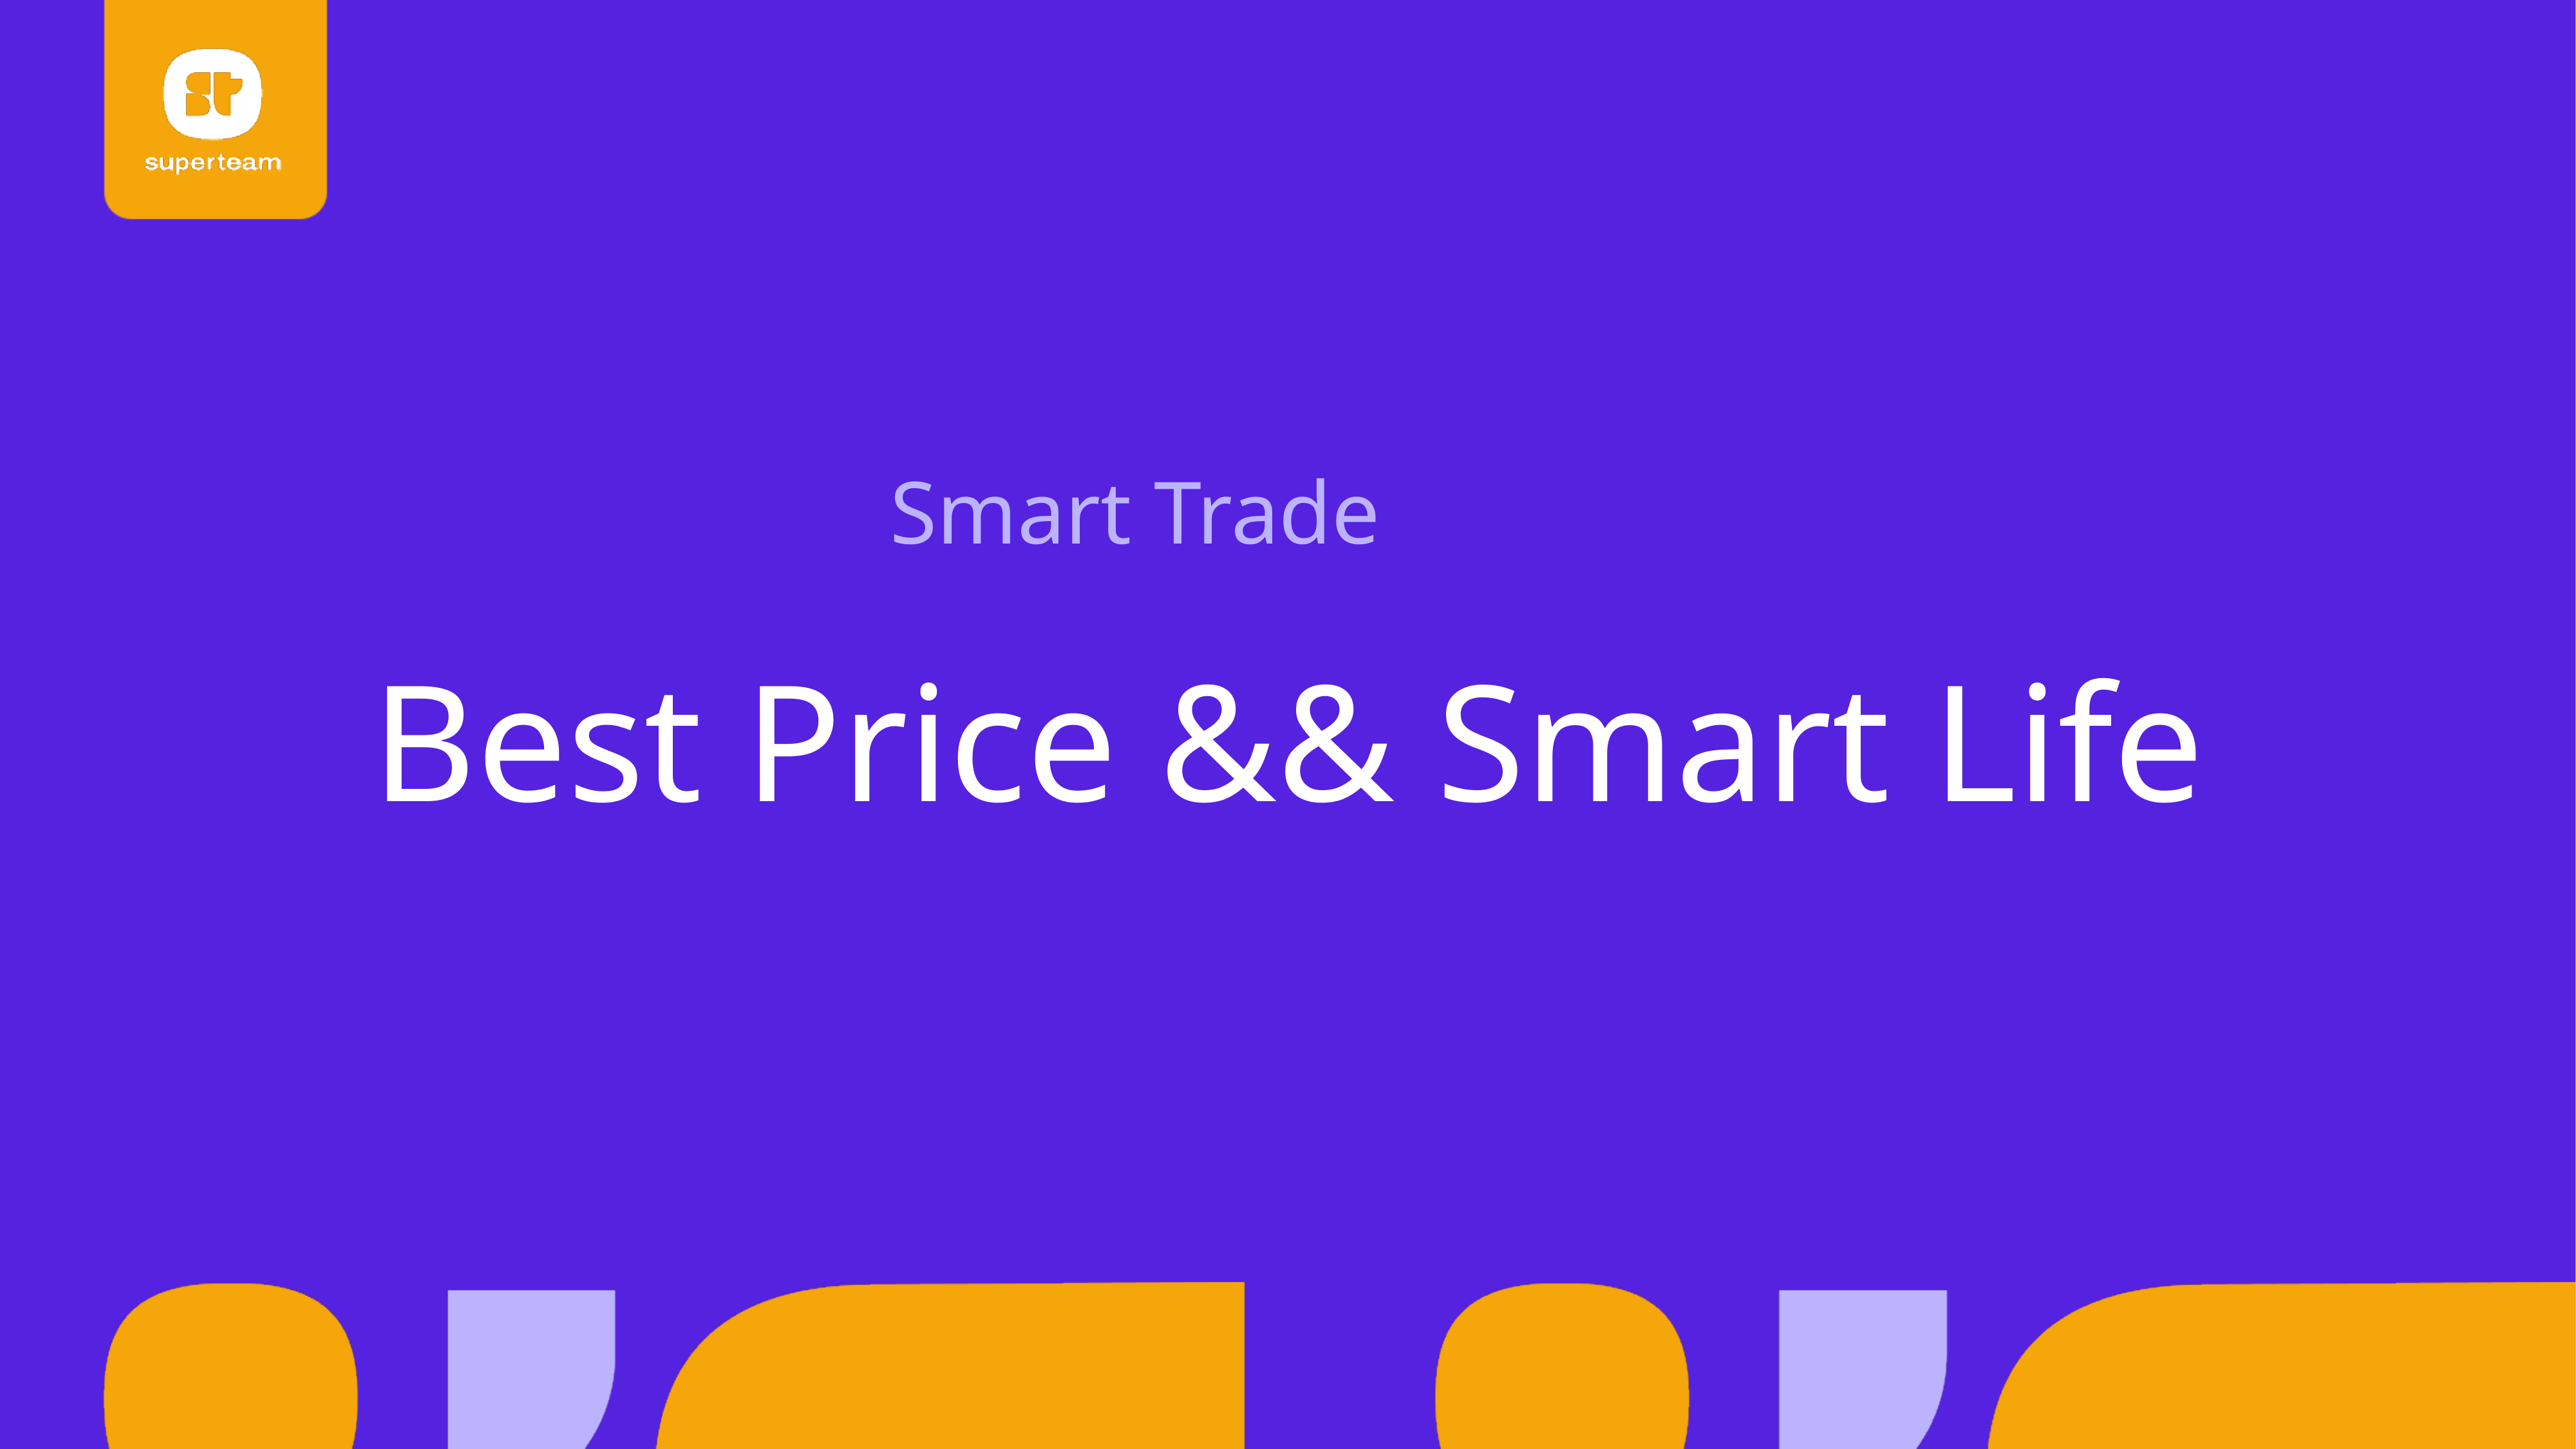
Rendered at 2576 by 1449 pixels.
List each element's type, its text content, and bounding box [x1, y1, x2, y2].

text_box Smart Trade [890, 458, 1716, 581]
picture [0, 0, 2576, 1449]
text_box Best Price && Smart Life [268, 640, 2308, 1046]
